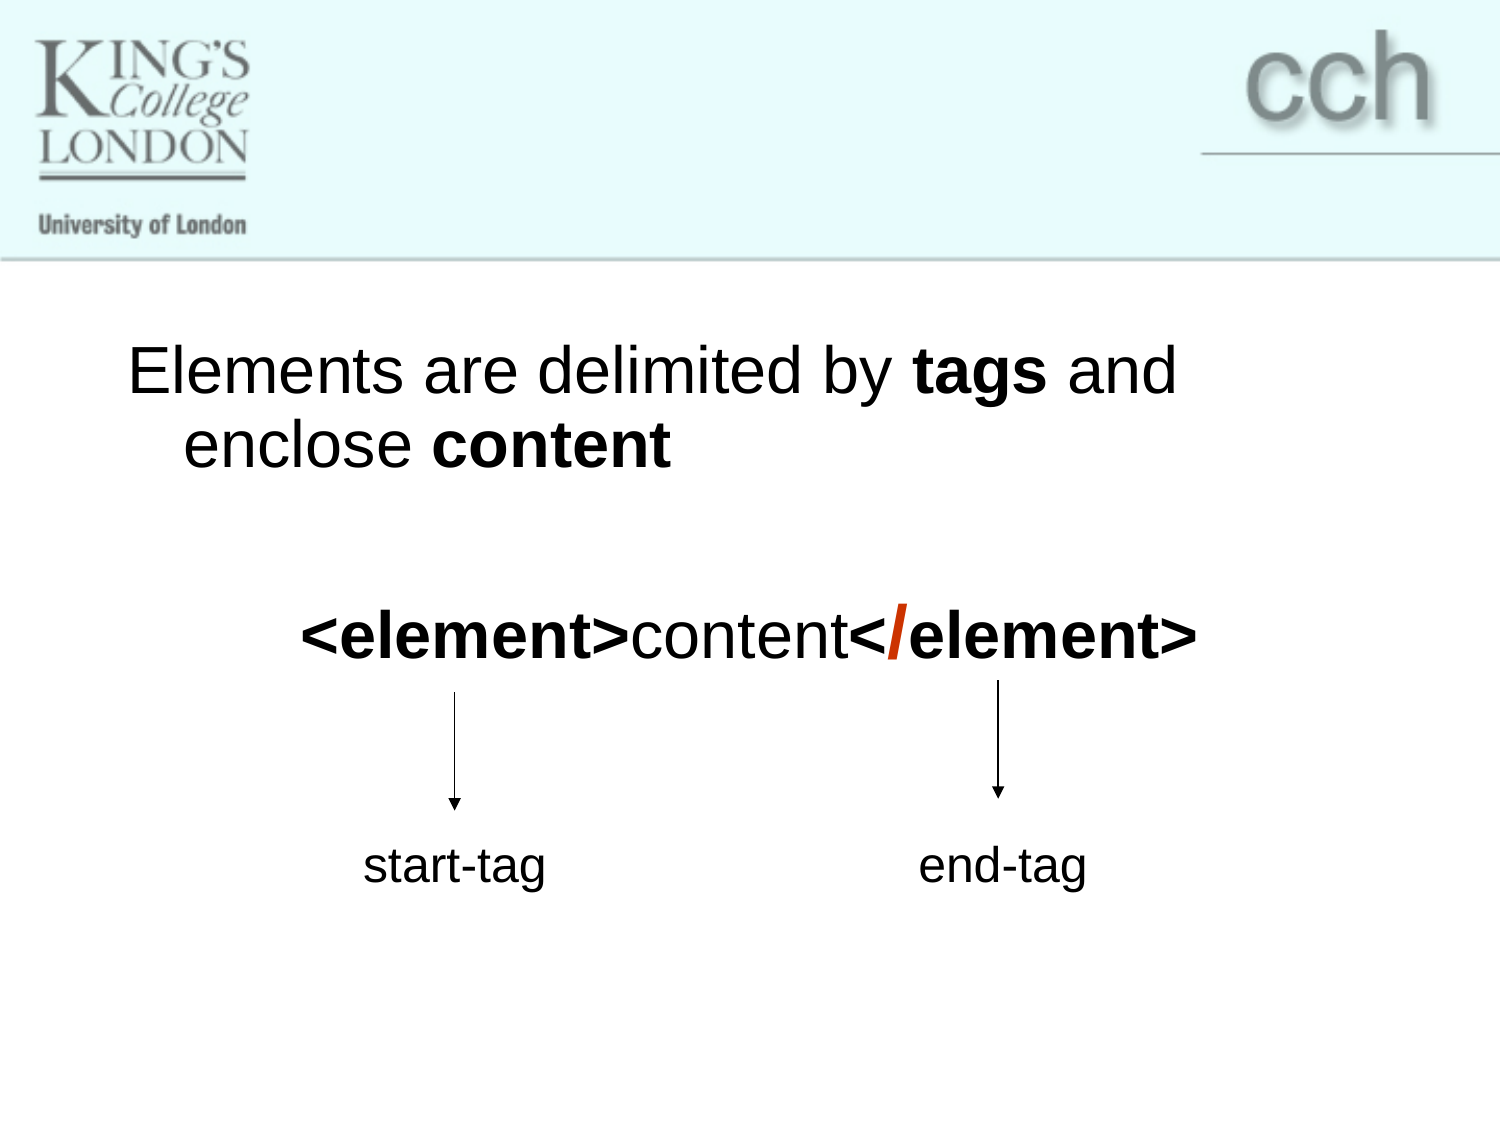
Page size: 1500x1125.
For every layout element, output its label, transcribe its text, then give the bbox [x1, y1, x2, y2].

text_box start-tag [348, 829, 585, 902]
picture [0, 0, 1500, 1125]
text_box end-tag [903, 829, 1140, 902]
list Elements are delimited by tags and enclose content <element>content</element> [112, 324, 1388, 1001]
